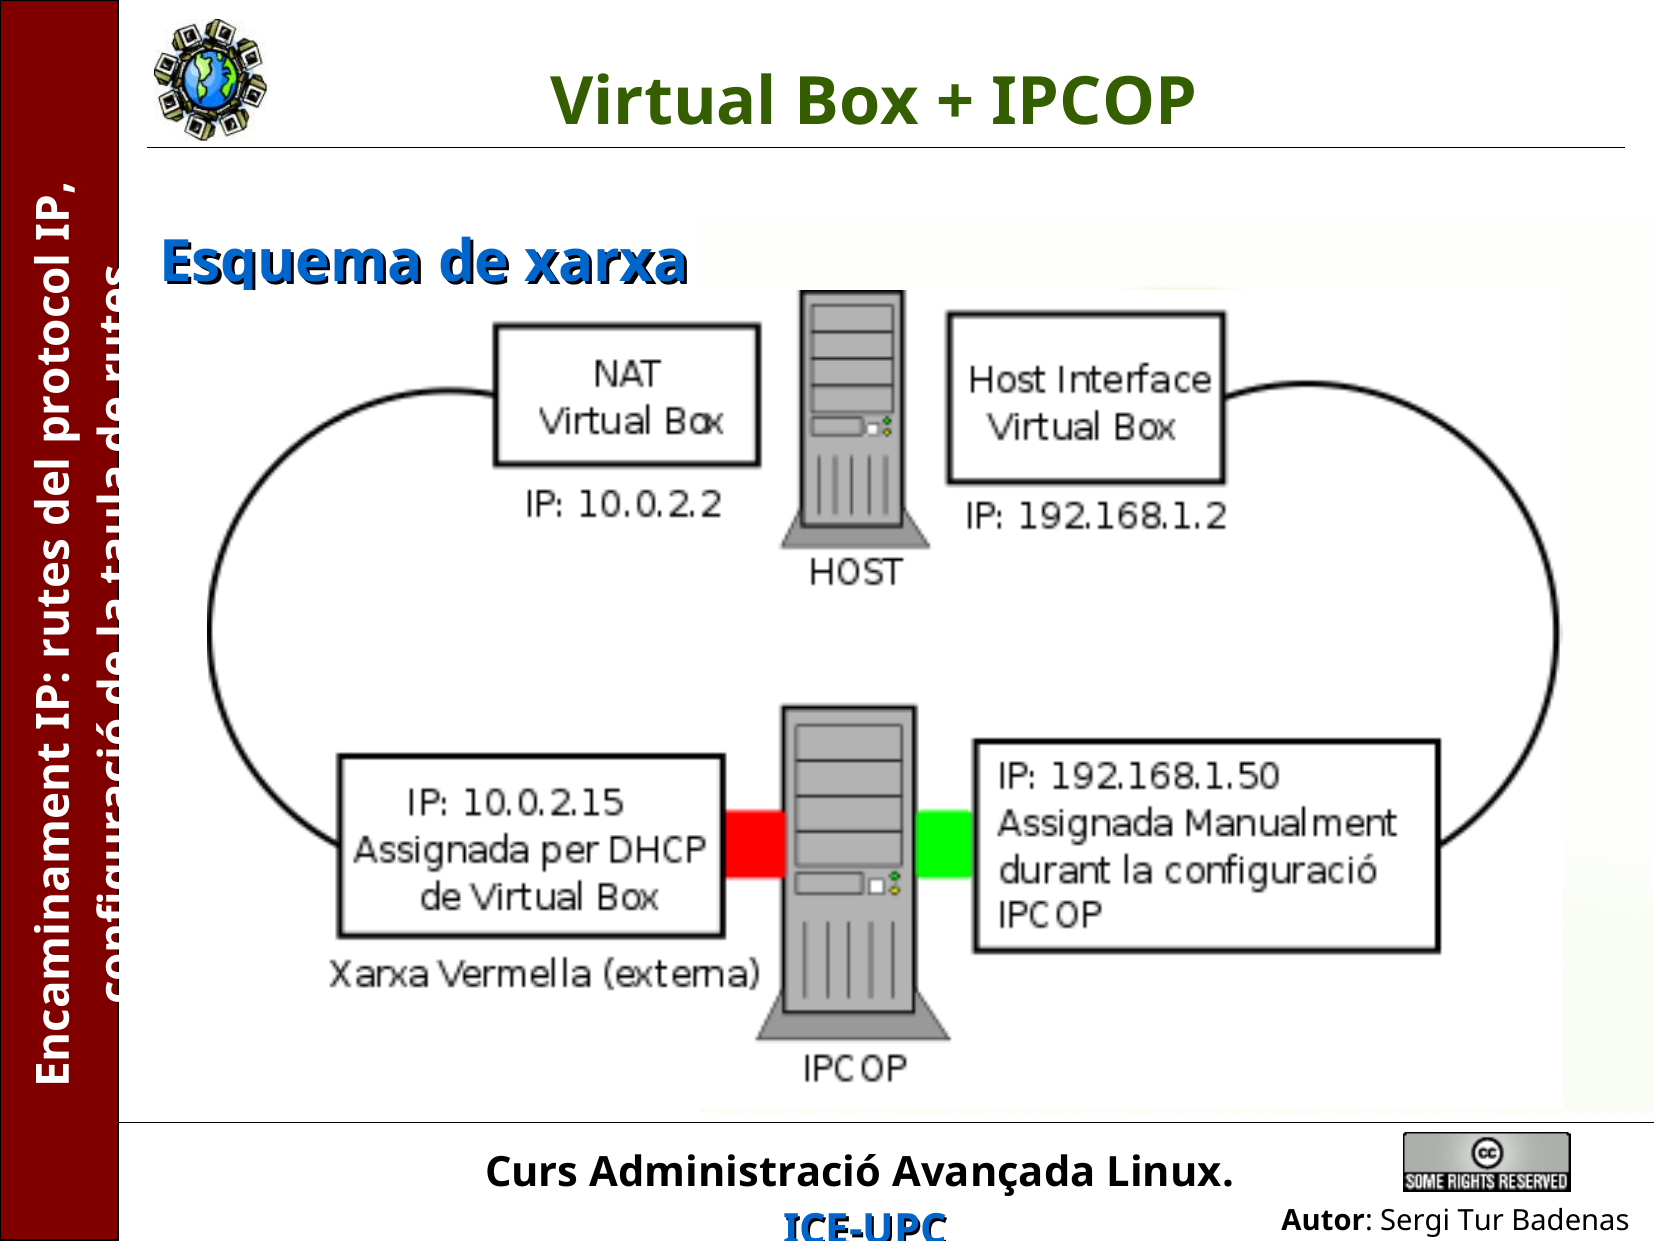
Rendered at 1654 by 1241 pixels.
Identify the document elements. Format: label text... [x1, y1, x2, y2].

list Esquema de xarxa [141, 219, 1630, 1055]
title Virtual Box + IPCOP [129, 49, 1619, 148]
picture [1403, 1132, 1571, 1192]
picture [207, 217, 1654, 1113]
picture [154, 19, 268, 49]
